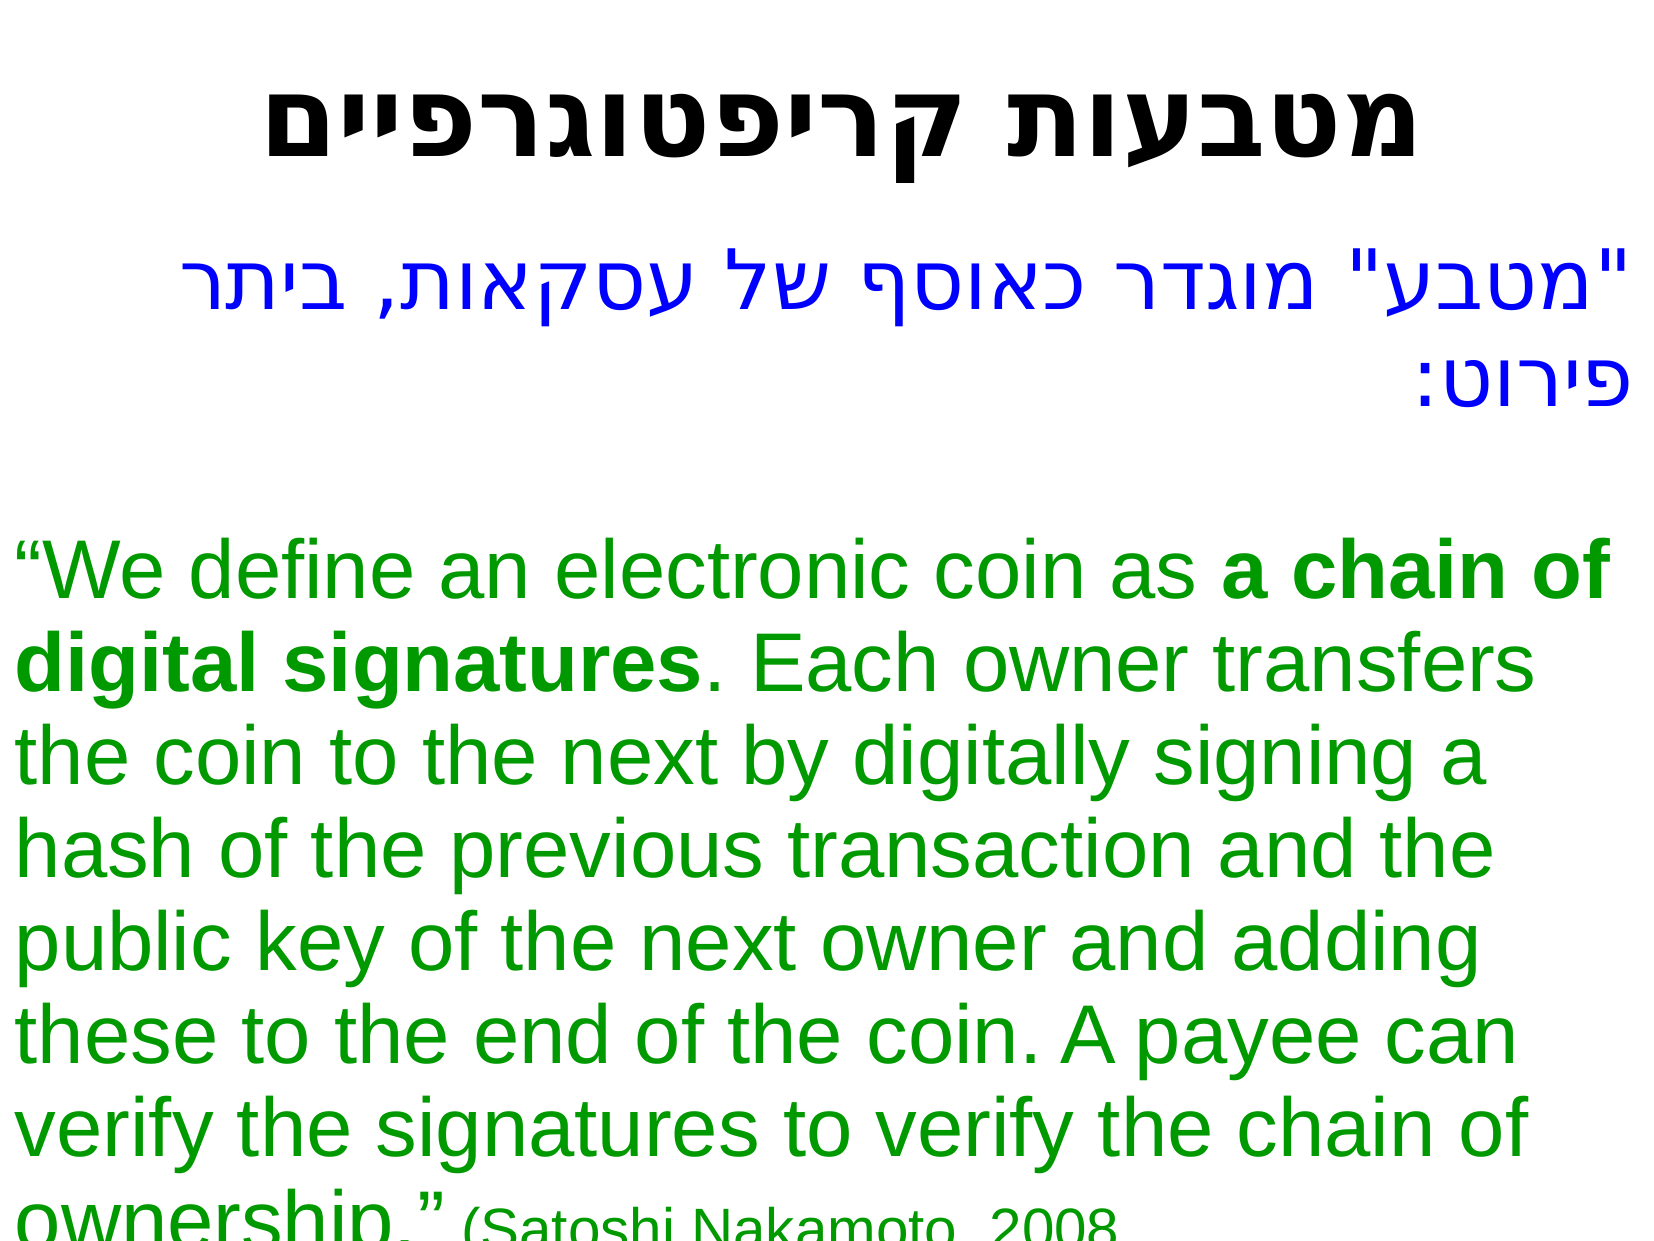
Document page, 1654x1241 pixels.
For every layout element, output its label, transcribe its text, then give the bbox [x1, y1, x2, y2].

text_box "מטבע" מוגדר כאוסף של עסקאות, ביתר פירוט: “We define an electronic coin as a chain of digital signatures. Each owner transfers the coin to the next by digitally signing a hash of the previous transaction and the public key of the next owner and adding these to the end of the coin. A payee can verify the signatures to verify the chain of ownership.” (Satoshi Nakamoto, 2008, https://bitcoin.org/bitcoin.pdf) [0, 225, 1649, 1241]
text_box מטבעות קריפטוגרפיים [60, 45, 1624, 184]
